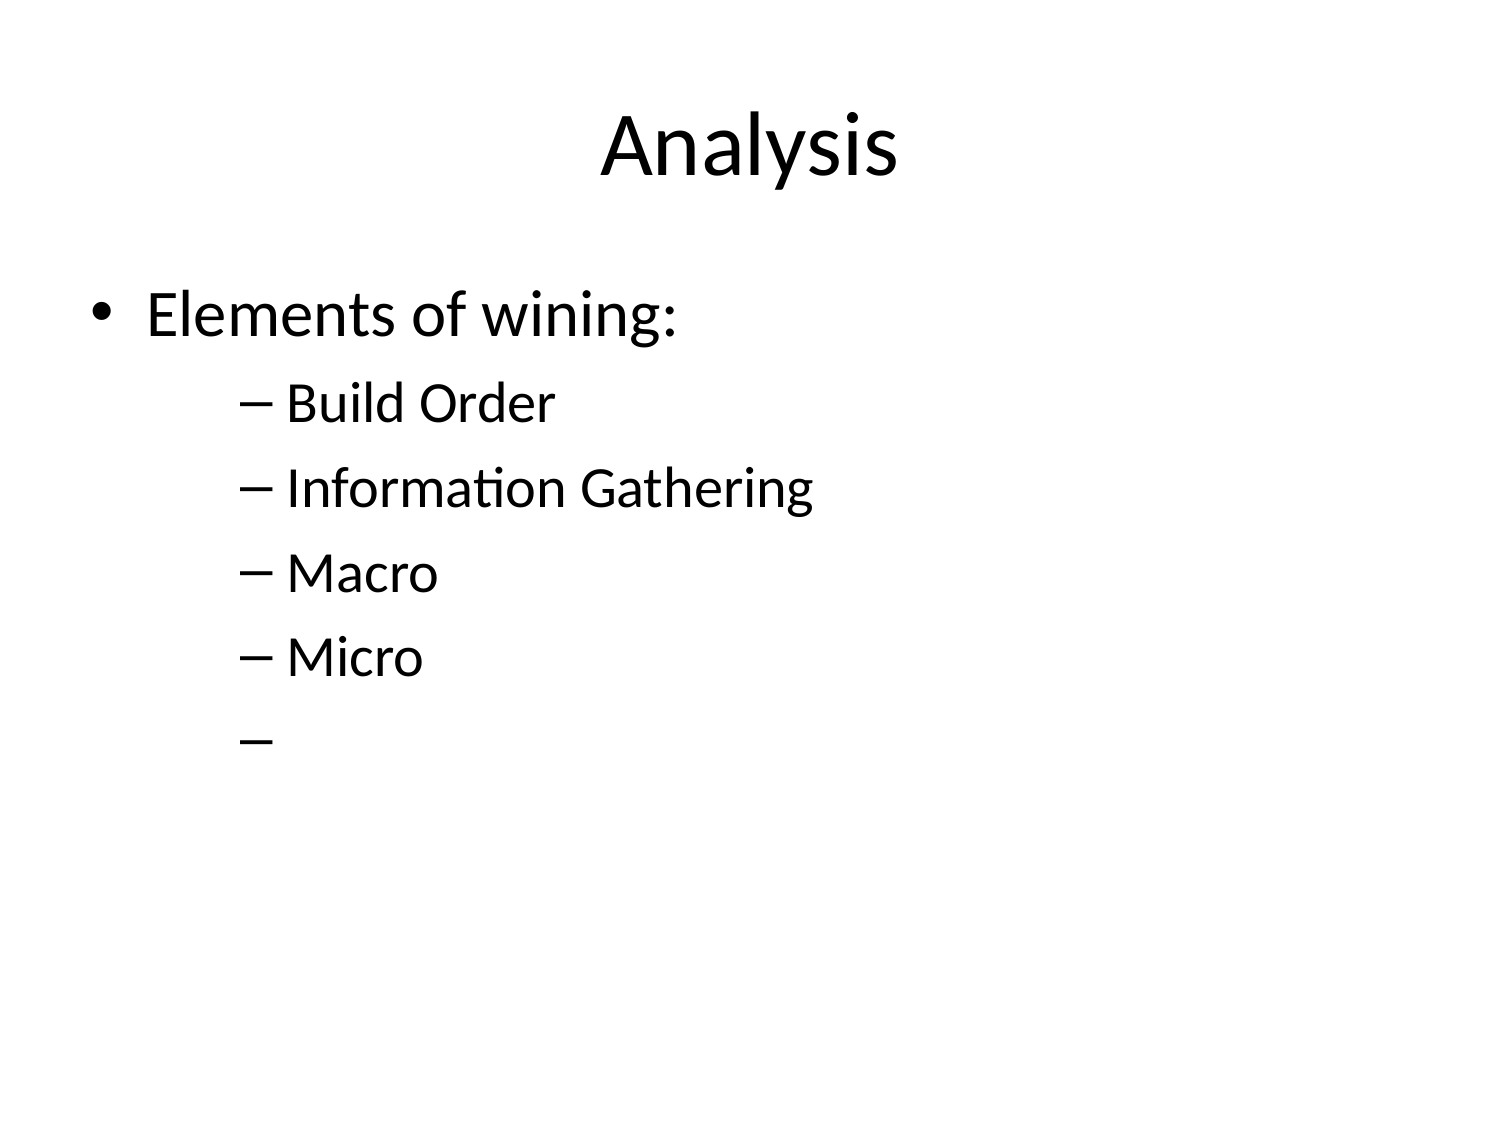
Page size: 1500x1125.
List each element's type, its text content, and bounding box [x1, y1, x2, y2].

title Analysis [75, 45, 1426, 233]
list Elements of wining: Build Order Information Gathering Macro Micro [75, 262, 1426, 1005]
